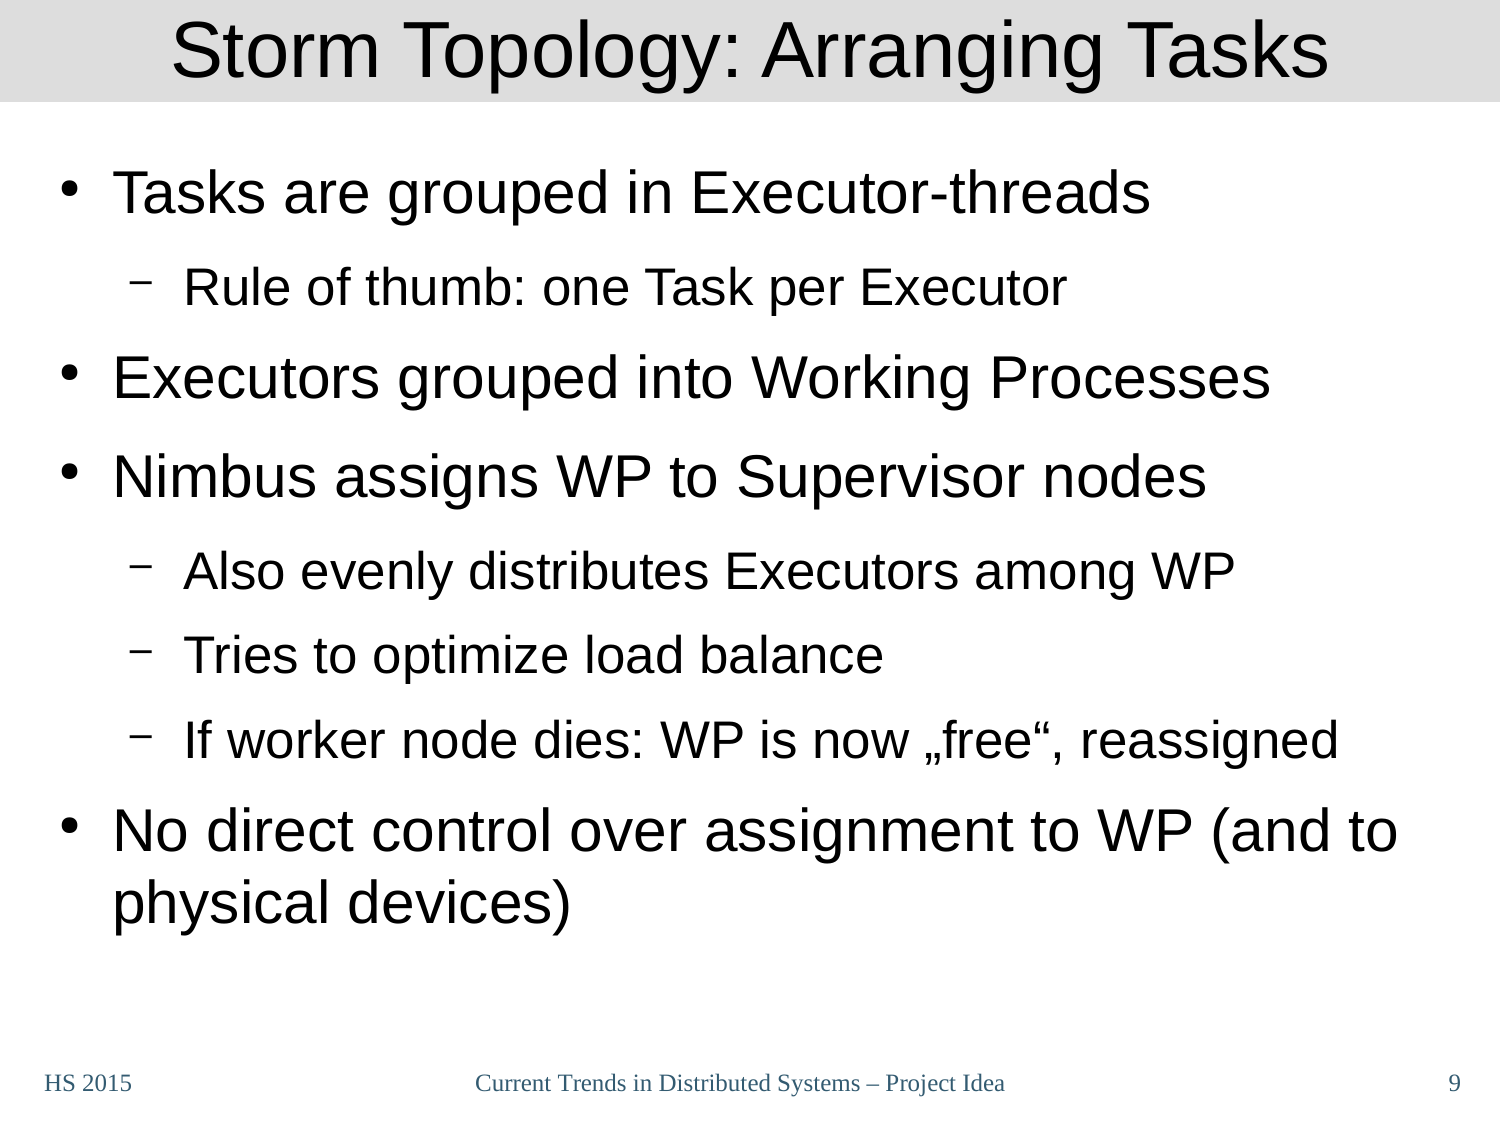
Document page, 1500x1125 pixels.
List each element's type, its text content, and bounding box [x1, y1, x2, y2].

text_box <number> [1375, 1058, 1477, 1097]
title Storm Topology: Arranging Tasks [0, 0, 1500, 102]
text_box Current Trends in Distributed Systems – Project Idea [300, 1058, 1201, 1107]
list Tasks are grouped in Executor-threads Rule of thumb: one Task per Executor Executors grouped into Working Processes Nimbus assigns WP to Supervisor nodes Also evenly distributes Executors among WP Tries to optimize load balance If worker node dies: WP is now „free“, reassigned No direct control over assignment to WP (and to physical devices) [26, 145, 1477, 1034]
text_box HS 2015 [29, 1058, 195, 1097]
